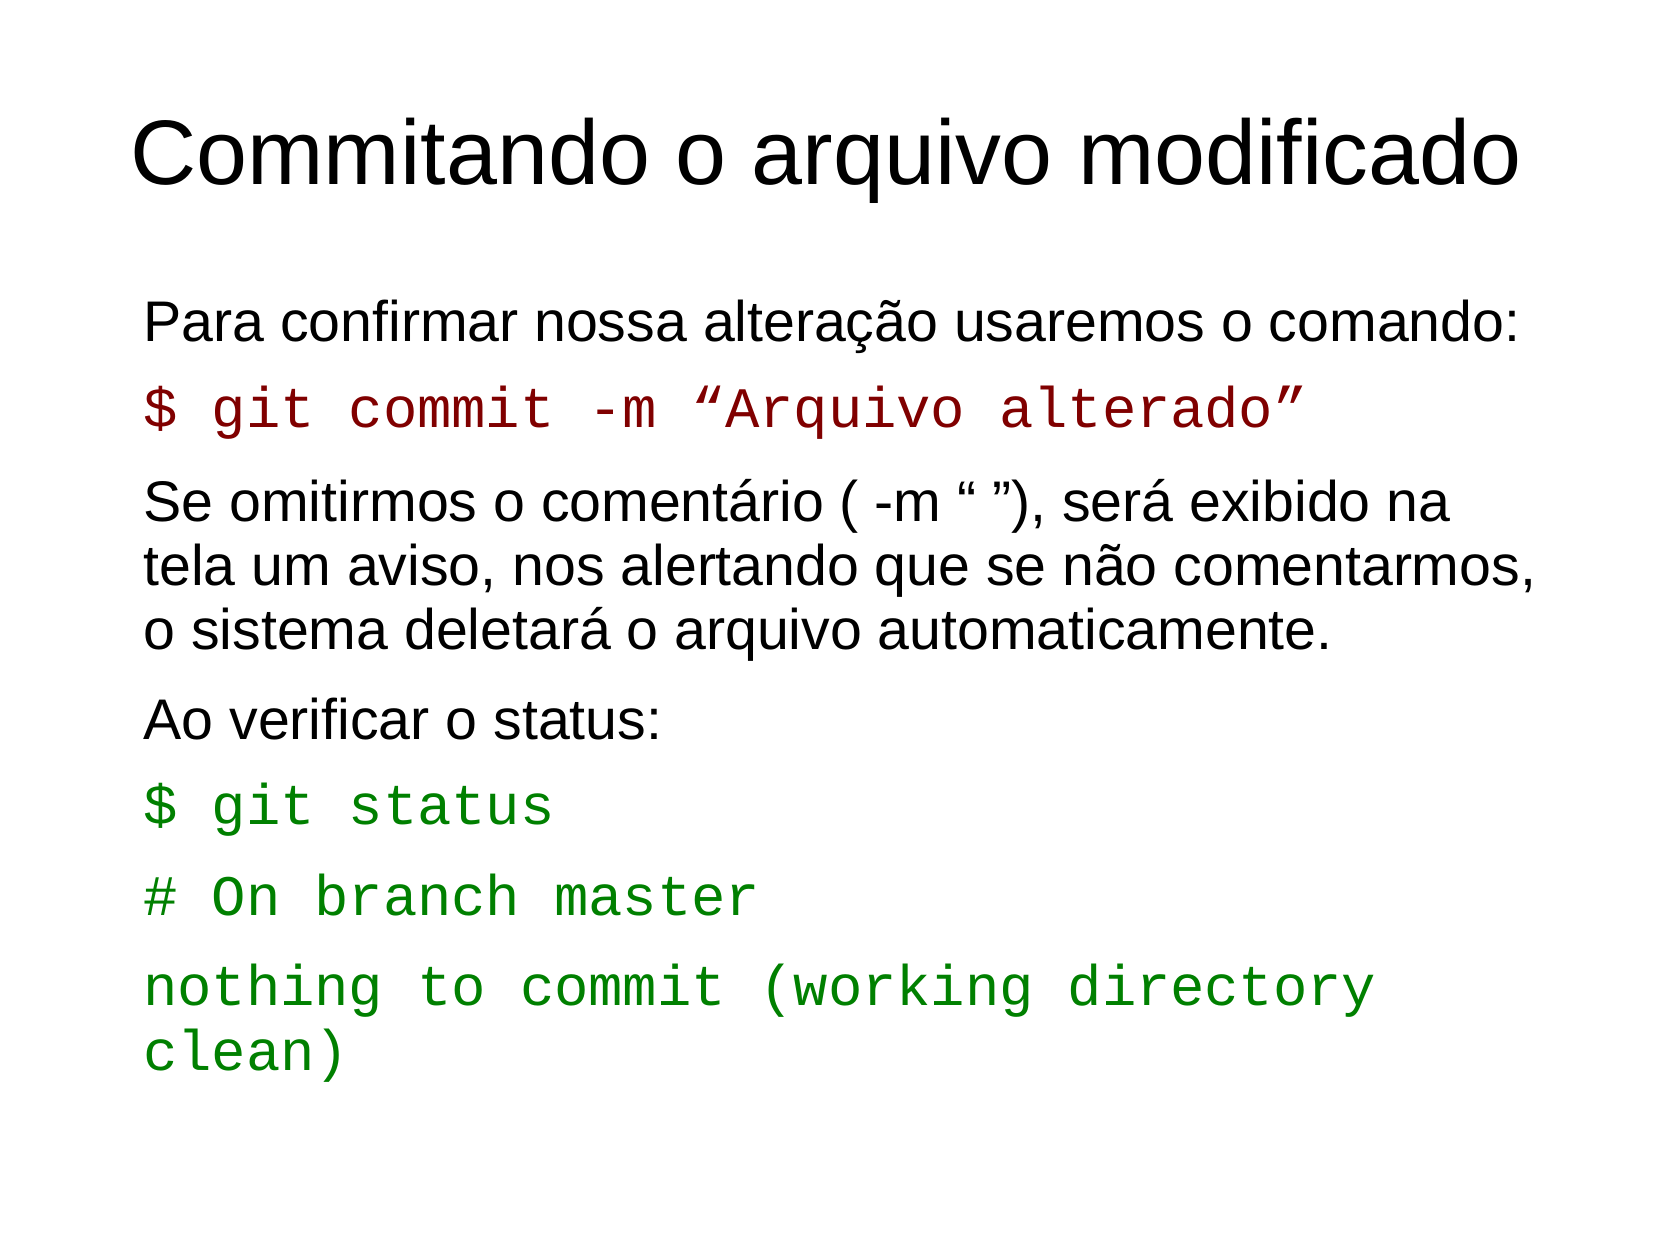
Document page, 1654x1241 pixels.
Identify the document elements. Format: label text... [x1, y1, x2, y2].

list Para confirmar nossa alteração usaremos o comando: $ git commit -m “Arquivo alterado” Se omitirmos o comentário ( -m “ ”), será exibido na tela um aviso, nos alertando que se não comentarmos, o sistema deletará o arquivo automaticamente. Ao verificar o status: $ git status # On branch master nothing to commit (working directory clean) [82, 290, 1538, 1193]
title Commitando o arquivo modificado [82, 49, 1571, 257]
